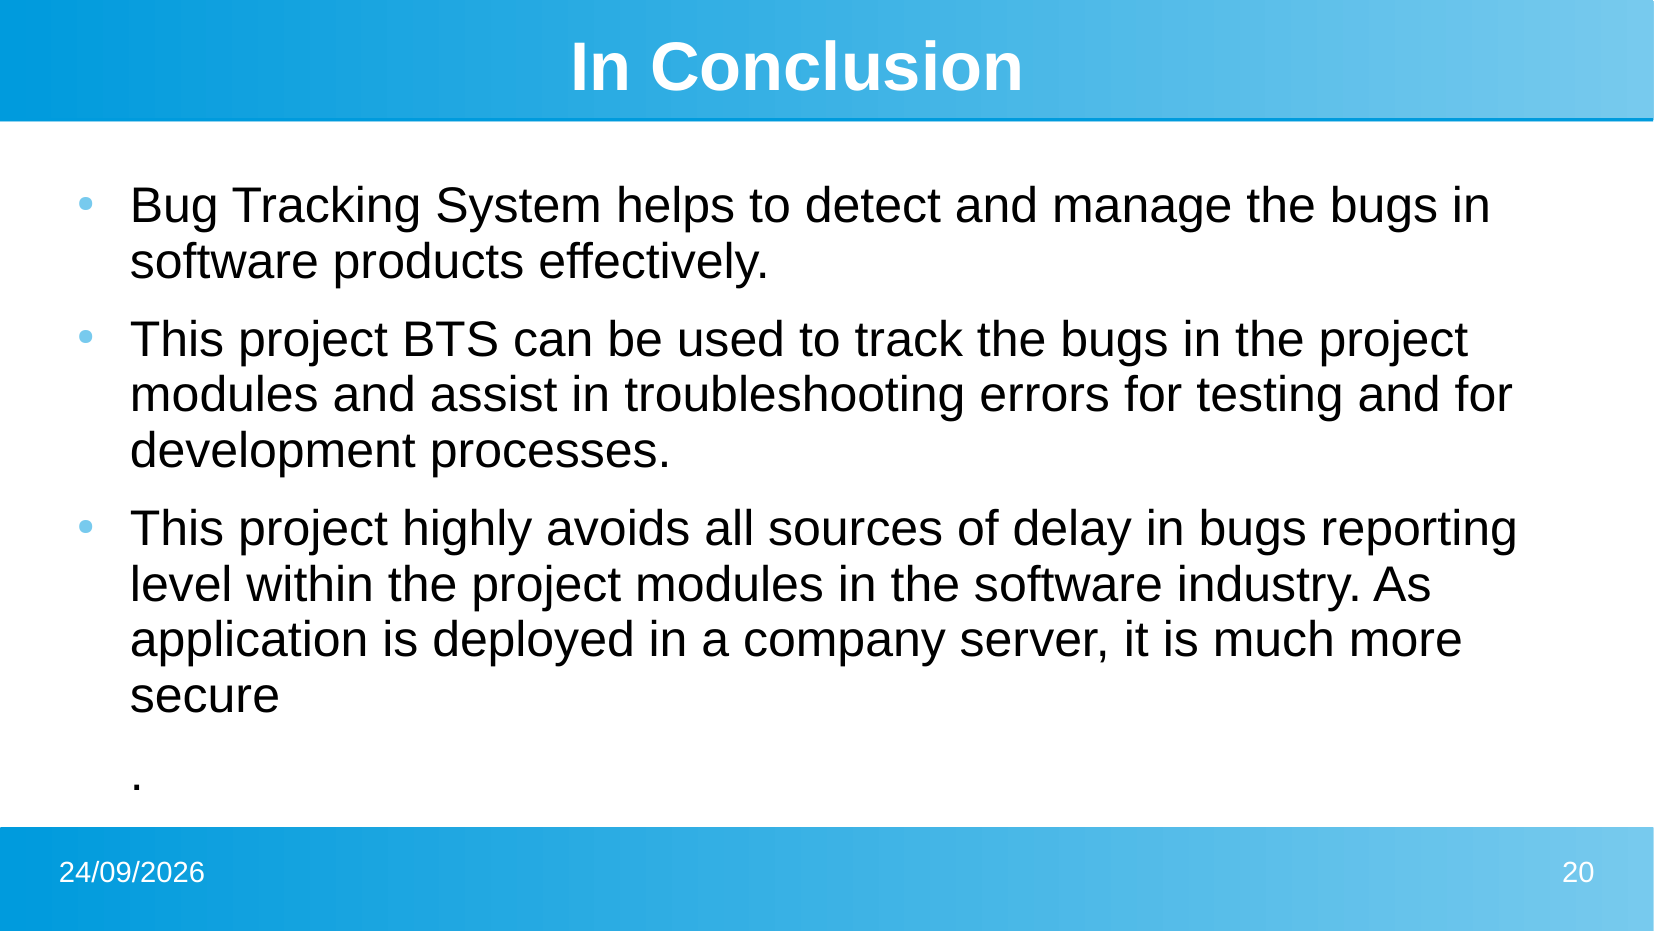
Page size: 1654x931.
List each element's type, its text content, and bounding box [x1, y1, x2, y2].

title In Conclusion [29, 27, 1565, 106]
list Bug Tracking System helps to detect and manage the bugs in software products effectively. This project BTS can be used to track the bugs in the project modules and assist in troubleshooting errors for testing and for development processes. This project highly avoids all sources of delay in bugs reporting level within the project modules in the software industry. As application is deployed in a company server, it is much more secure . [59, 177, 1595, 768]
